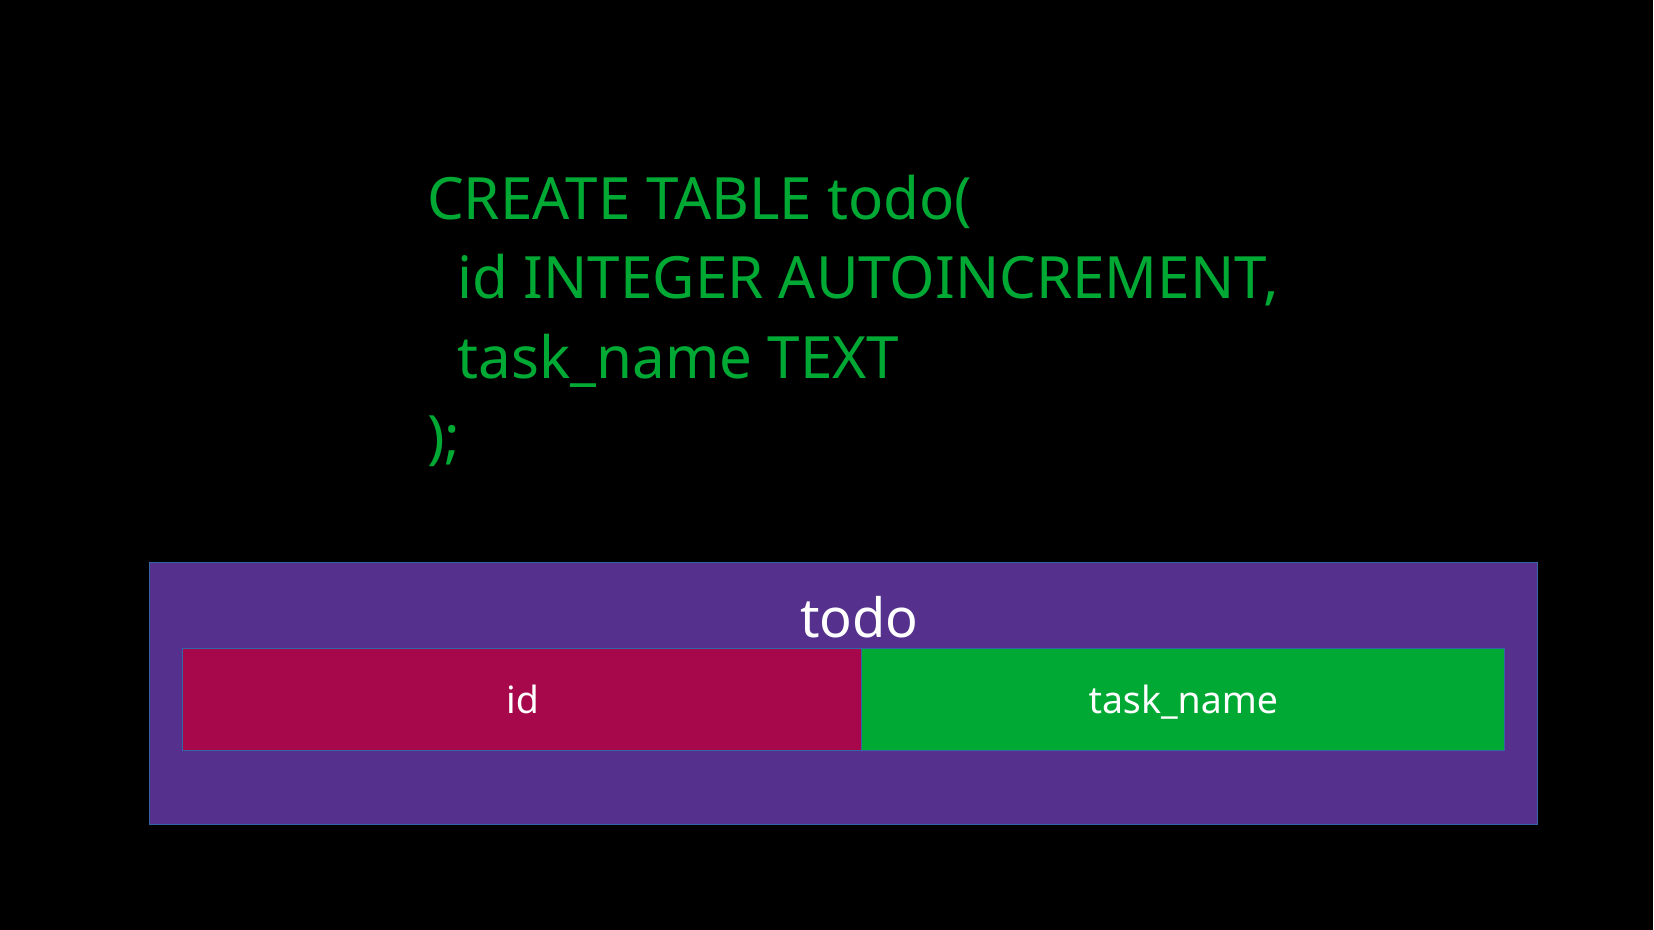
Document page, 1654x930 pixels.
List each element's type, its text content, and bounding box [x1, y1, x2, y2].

text_box todo [785, 572, 971, 649]
text_box task_name [861, 648, 1505, 751]
text_box CREATE TABLE todo( id INTEGER AUTOINCREMENT, task_name TEXT ); [412, 150, 1388, 469]
text_box id [182, 648, 861, 751]
text_box [149, 562, 1538, 825]
